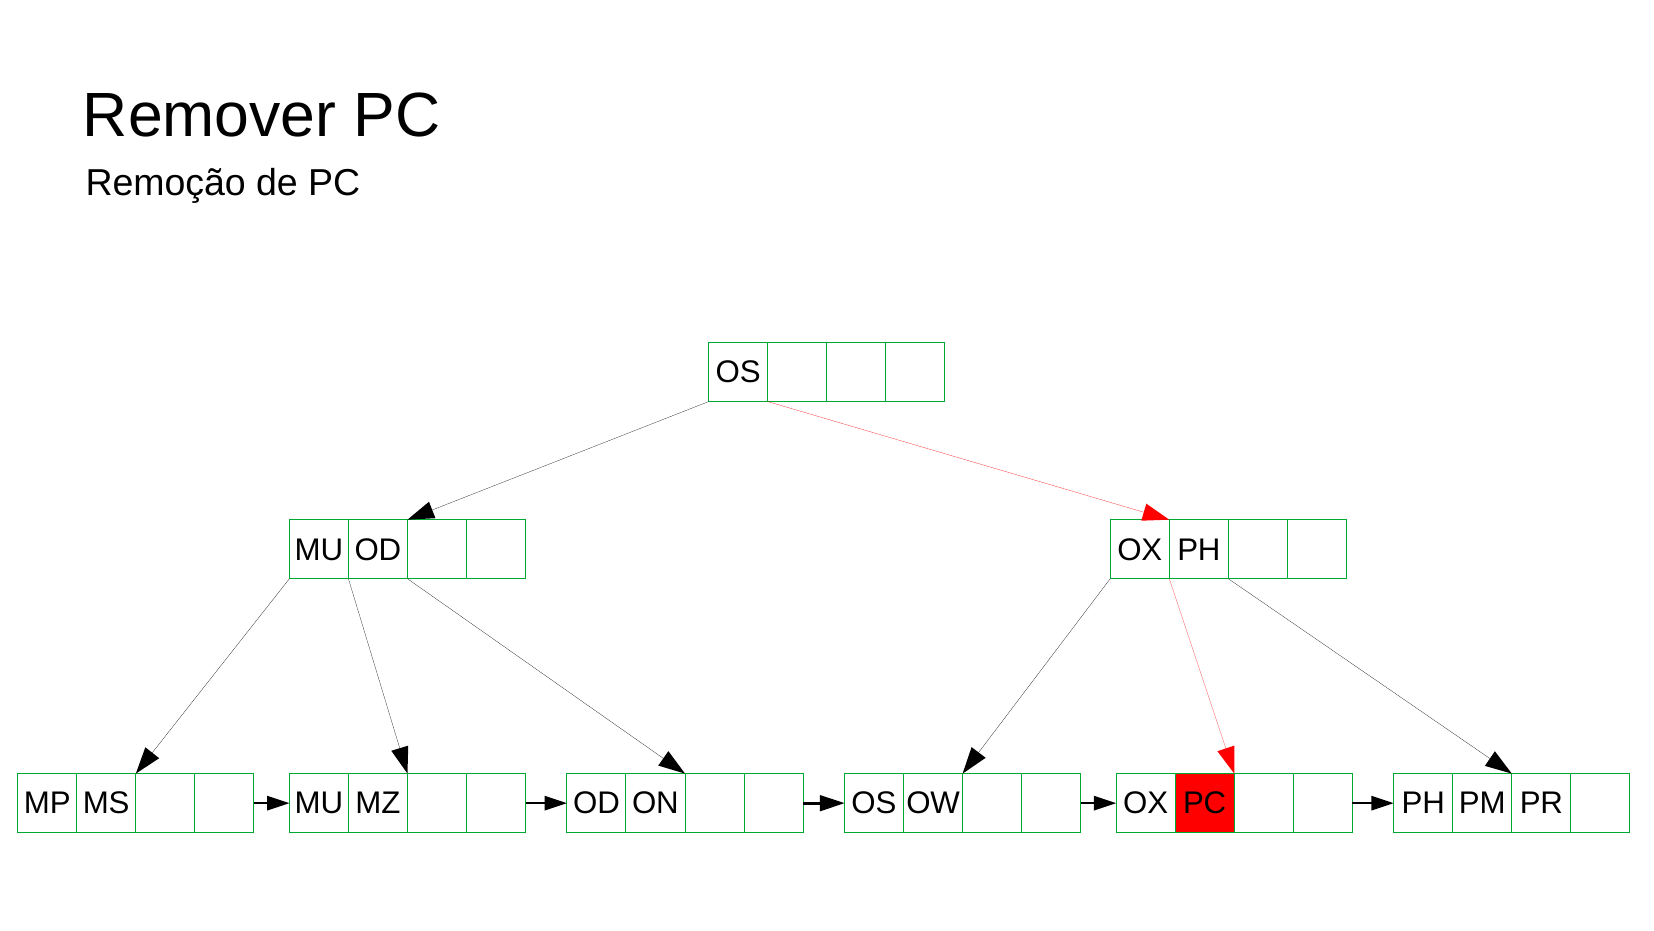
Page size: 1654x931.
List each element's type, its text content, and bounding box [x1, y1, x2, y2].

text_box PC [1175, 773, 1234, 833]
text_box PM [1452, 773, 1511, 833]
text_box PR [1511, 773, 1570, 833]
text_box PH [1393, 773, 1452, 833]
text_box MS [76, 773, 135, 833]
text_box [135, 773, 254, 833]
text_box [1228, 519, 1347, 579]
text_box MU [289, 519, 348, 579]
text_box [962, 773, 1081, 833]
text_box [767, 342, 945, 402]
text_box OD [566, 773, 625, 833]
text_box MZ [348, 773, 407, 833]
text_box OD [348, 519, 407, 579]
text_box [1234, 773, 1353, 833]
text_box OS [708, 342, 767, 402]
text_box [407, 773, 526, 833]
text_box ON [625, 773, 685, 833]
text_box MP [17, 773, 76, 833]
text_box OW [903, 773, 962, 833]
text_box MU [289, 773, 348, 833]
title Remover PC [82, 37, 1571, 153]
text_box PH [1169, 519, 1228, 579]
text_box [1570, 773, 1630, 833]
text_box [685, 773, 804, 833]
text_box OX [1116, 773, 1175, 833]
text_box [407, 519, 526, 579]
text_box OS [844, 773, 903, 833]
text_box OX [1110, 519, 1169, 579]
text_box Remoção de PC [70, 153, 1595, 337]
